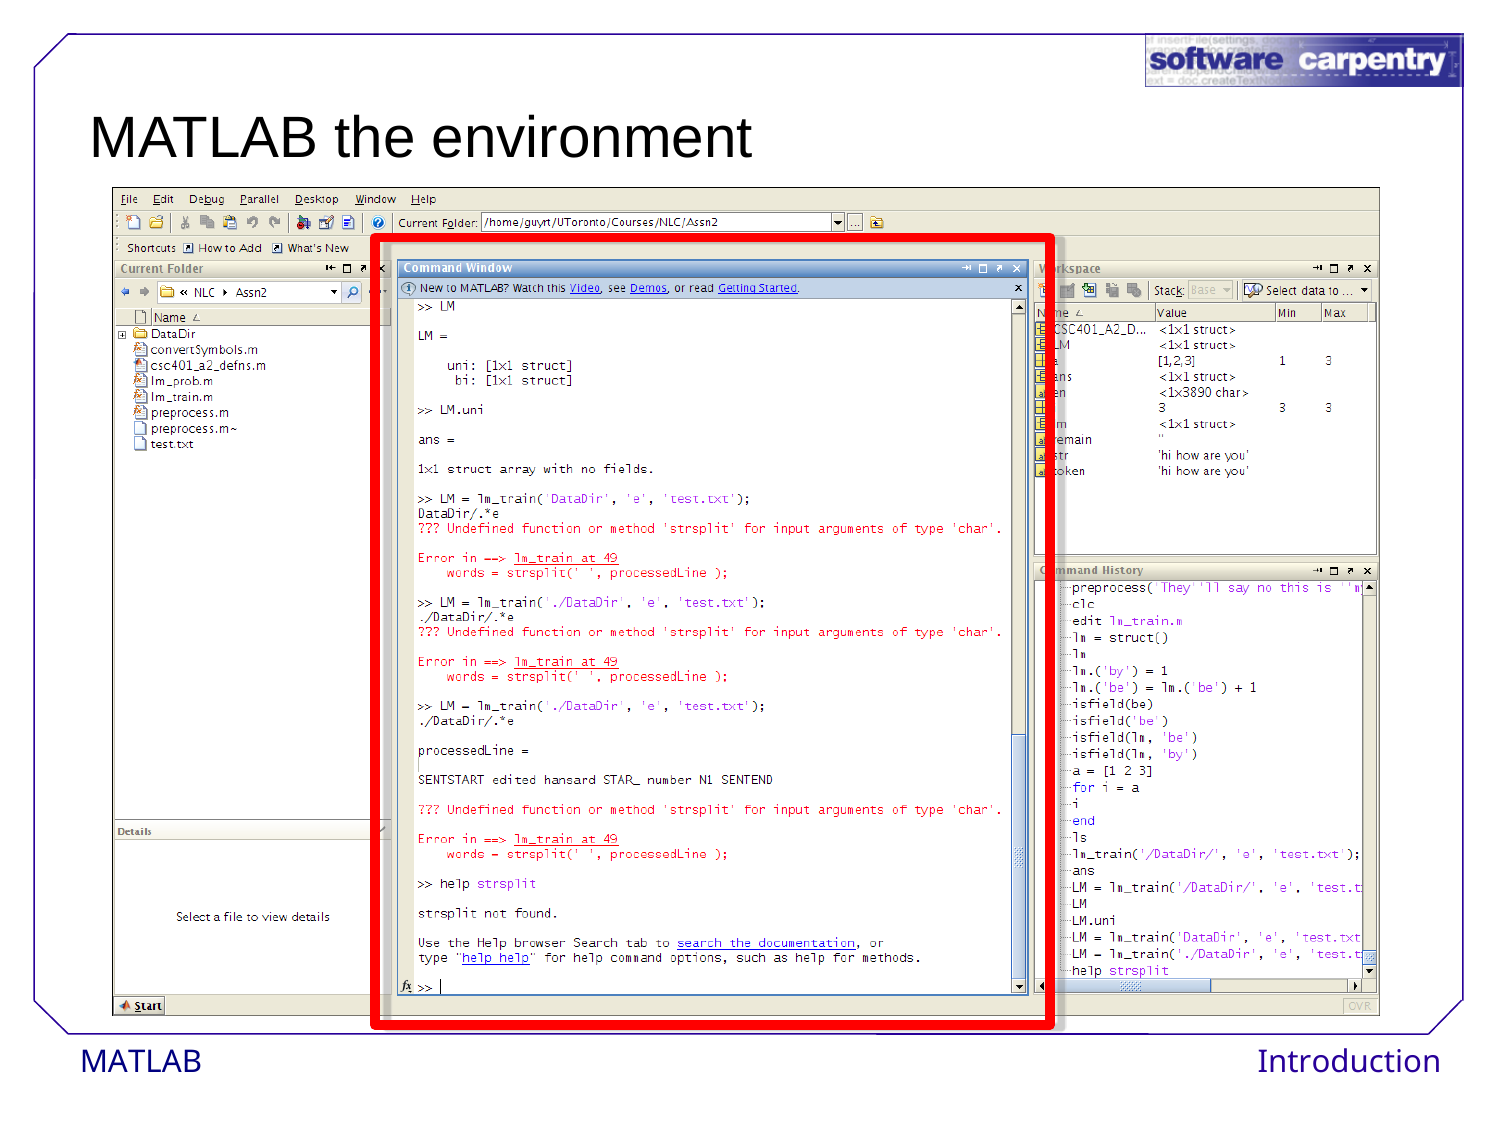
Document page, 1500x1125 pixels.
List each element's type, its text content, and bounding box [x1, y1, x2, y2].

picture [393, 246, 1045, 1016]
picture [1145, 33, 1464, 87]
list MATLAB the environment [75, 99, 1426, 1013]
picture [112, 187, 1380, 1016]
